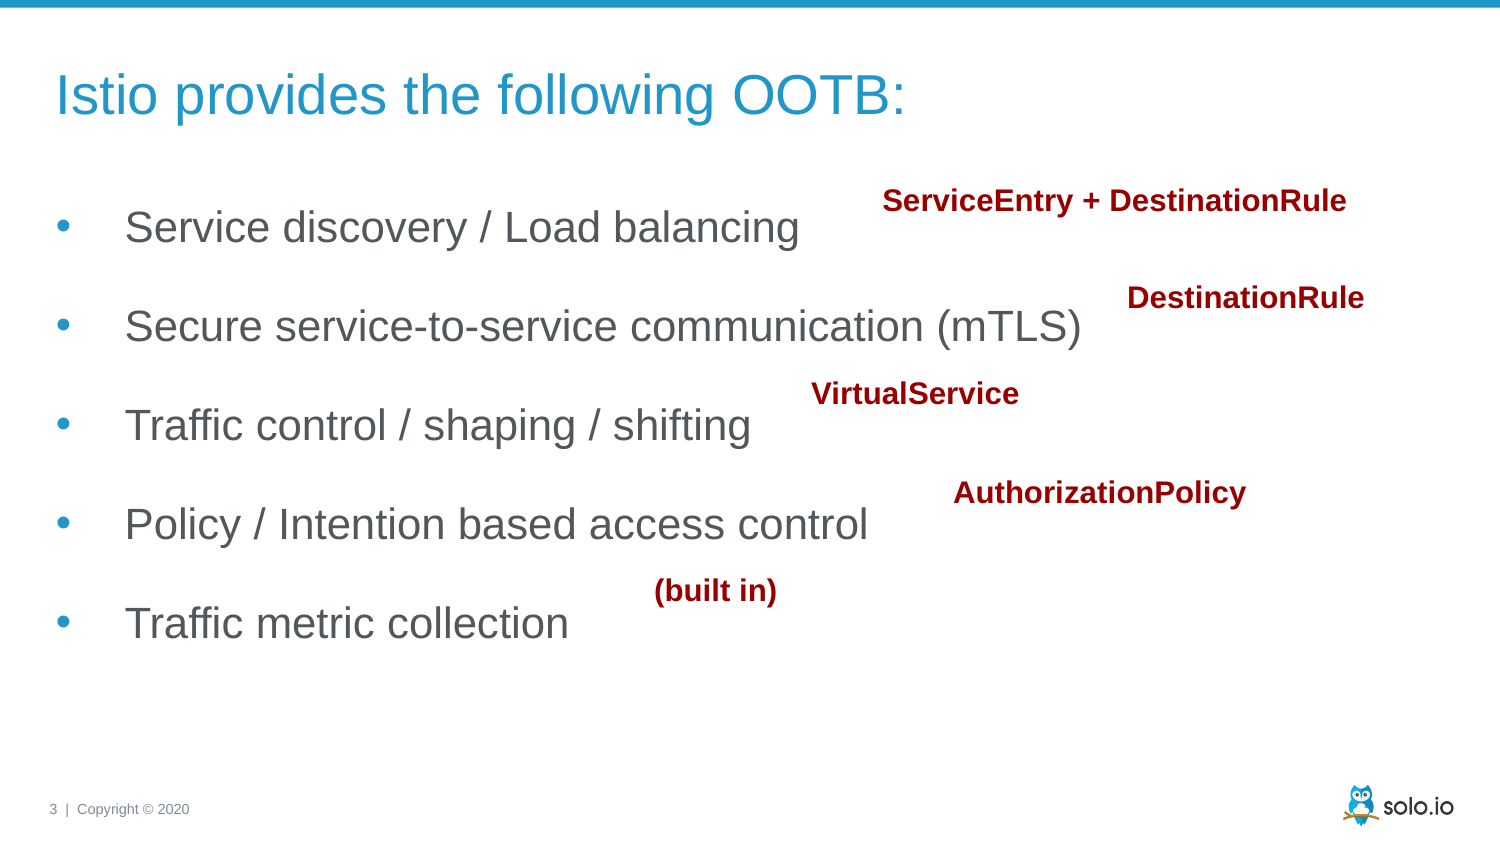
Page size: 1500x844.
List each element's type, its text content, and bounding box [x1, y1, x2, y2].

text_box ServiceEntry + DestinationRule [867, 165, 1377, 246]
list Service discovery / Load balancing Secure service-to-service communication (mTLS) Traffic control / shaping / shifting Policy / Intention based access control Traffic metric collection [44, 163, 1457, 745]
text_box AuthorizationPolicy [938, 456, 1329, 538]
text_box (built in) [639, 555, 797, 637]
text_box VirtualService [796, 358, 1091, 439]
title Istio provides the following OOTB: [44, 44, 1457, 149]
picture [1338, 783, 1457, 827]
text_box DestinationRule [1112, 262, 1407, 343]
